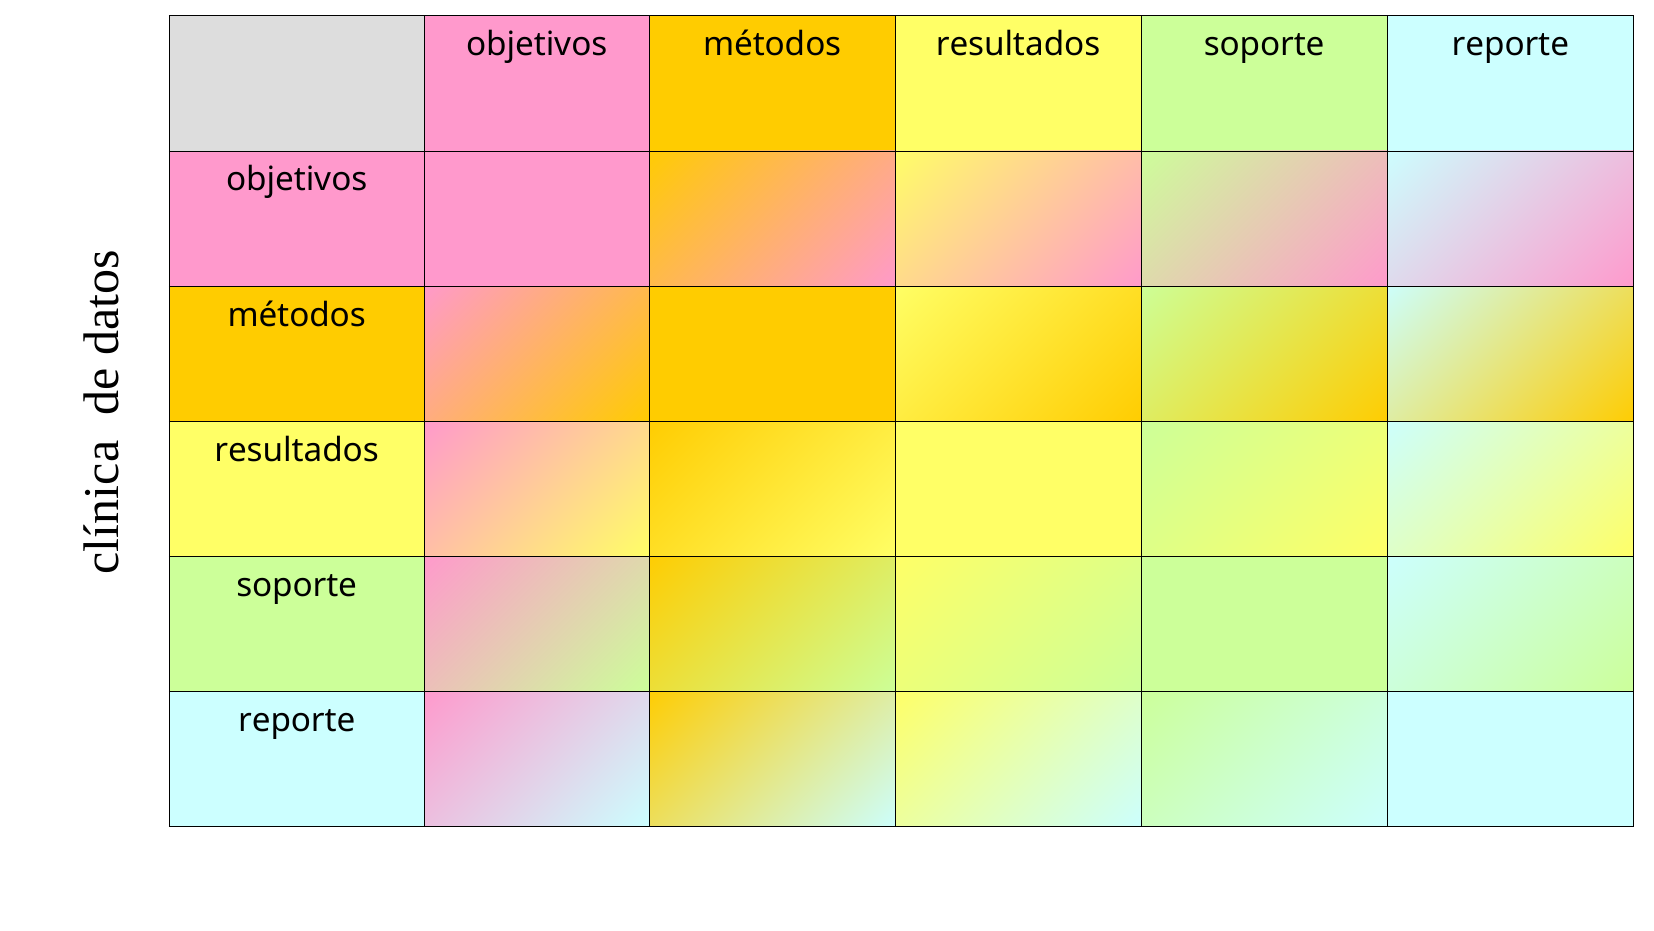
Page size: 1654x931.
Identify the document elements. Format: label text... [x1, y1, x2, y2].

table_cell [425, 692, 649, 826]
table_header resultados [896, 16, 1141, 151]
table_cell [1142, 287, 1387, 421]
table_cell [896, 287, 1141, 421]
table_cell soporte [170, 557, 424, 691]
table_header reporte [1388, 16, 1633, 151]
table_cell [1388, 287, 1633, 421]
table_cell [1142, 422, 1387, 556]
table_header [170, 16, 424, 151]
table_cell [1142, 692, 1387, 826]
table_cell [650, 287, 895, 421]
table_cell [1142, 152, 1387, 286]
table_cell [650, 422, 895, 556]
table_cell [896, 152, 1141, 286]
table_cell [425, 152, 649, 286]
table_cell [1388, 692, 1633, 826]
table_cell métodos [170, 287, 424, 421]
table_cell [896, 692, 1141, 826]
table_header métodos [650, 16, 895, 151]
table_cell [425, 557, 649, 691]
table_cell [1142, 557, 1387, 691]
table_cell [650, 152, 895, 286]
table_cell objetivos [170, 152, 424, 286]
table_header objetivos [425, 16, 649, 151]
table_cell [1388, 422, 1633, 556]
table_header soporte [1142, 16, 1387, 151]
table_cell resultados [170, 422, 424, 556]
table_cell [650, 557, 895, 691]
table_cell [896, 422, 1141, 556]
table_cell reporte [170, 692, 424, 826]
table_cell [425, 422, 649, 556]
table_cell [1388, 557, 1633, 691]
table_cell [650, 692, 895, 826]
table_cell [896, 557, 1141, 691]
table_cell [1388, 152, 1633, 286]
text_box clínica de datos [60, 198, 144, 590]
table_cell [425, 287, 649, 421]
